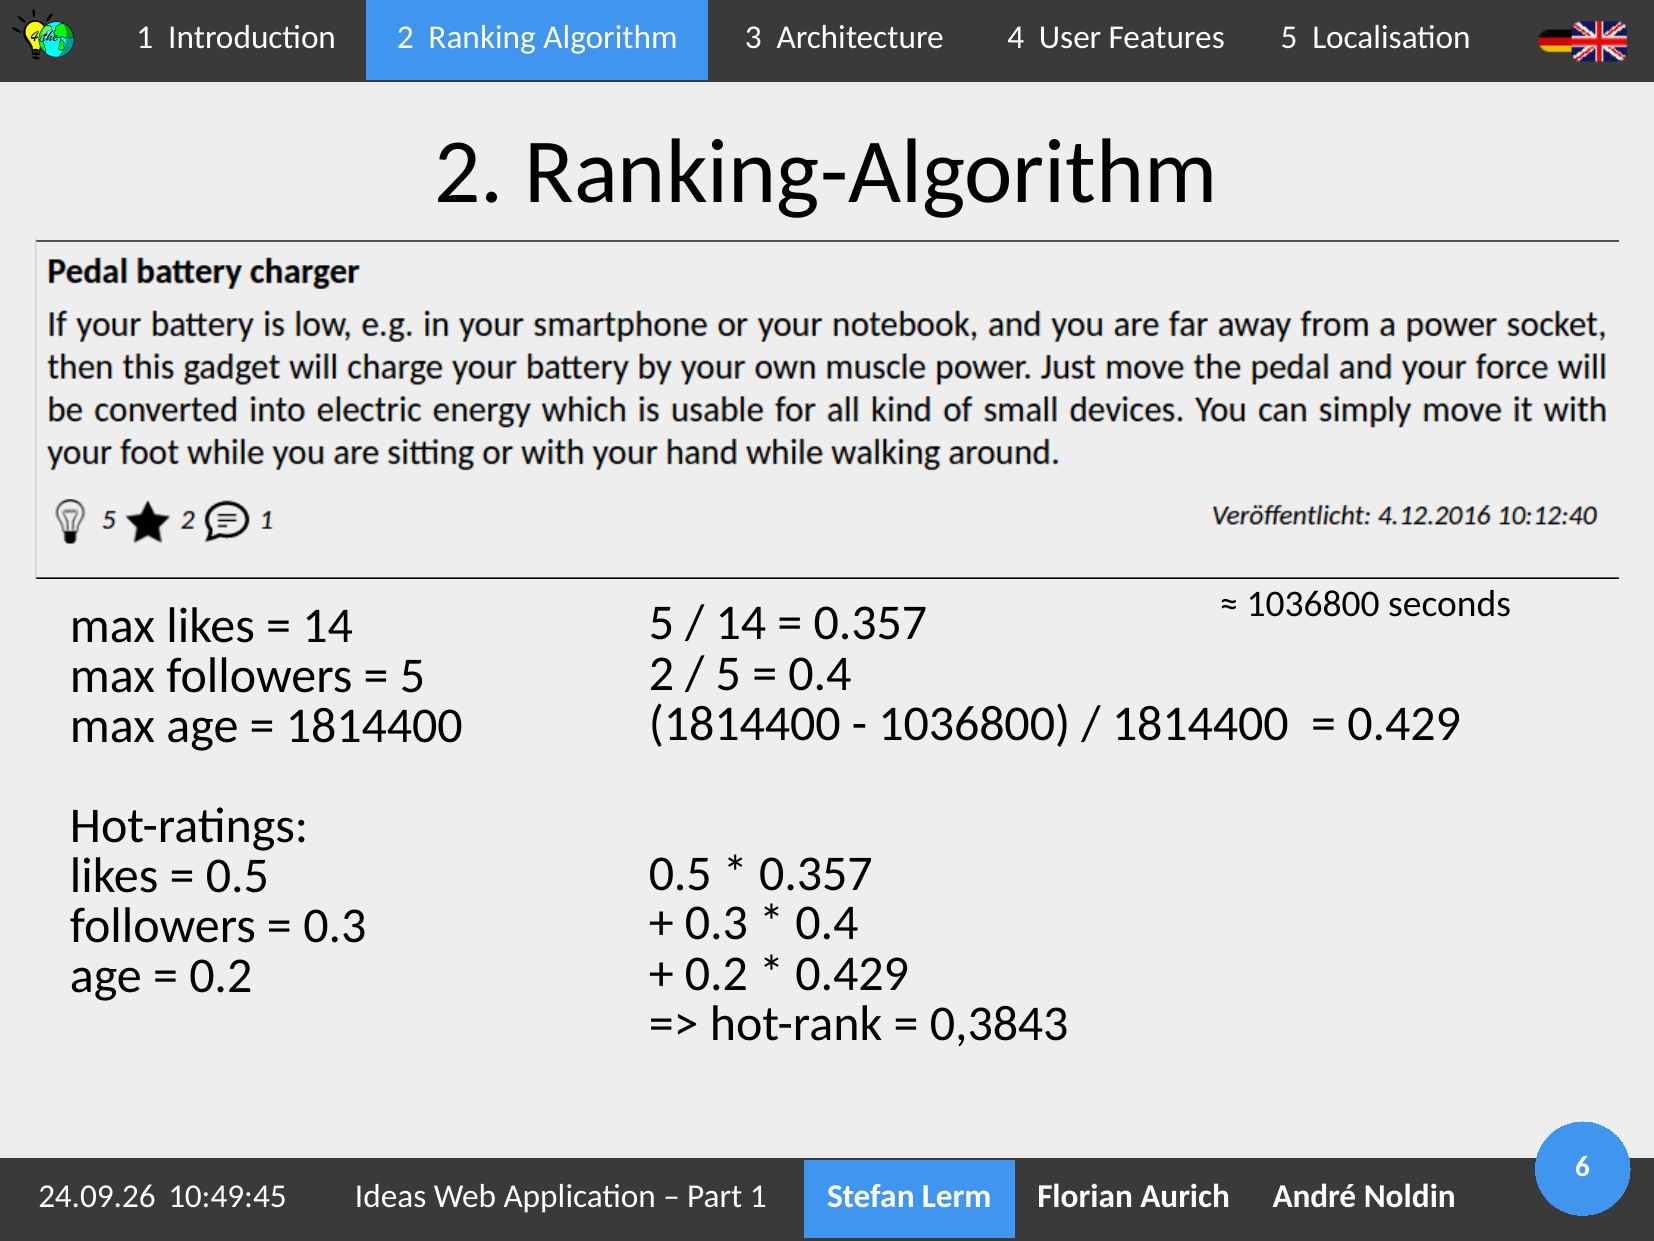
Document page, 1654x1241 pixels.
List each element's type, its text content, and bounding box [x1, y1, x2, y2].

text_box Florian Aurich [1015, 1160, 1251, 1238]
text_box ≈ 1036800 seconds [1204, 580, 1595, 638]
text_box 5 Localisation [1251, 0, 1501, 80]
picture [2, 0, 83, 80]
text_box 2 Ranking Algorithm [366, 0, 708, 80]
text_box André Noldin [1251, 1160, 1477, 1238]
text_box Ideas Web Application – Part 1 [318, 1160, 804, 1238]
text_box 1 Introduction [106, 0, 366, 80]
picture [1536, 18, 1629, 64]
text_box max likes = 14 max followers = 5 max age = 1814400 Hot-ratings: likes = 0.5 followers = 0.3 age = 0.2 [70, 579, 696, 1134]
picture [35, 239, 1619, 579]
text_box 3 Architecture [708, 0, 980, 80]
title 2. Ranking-Algorithm [82, 88, 1571, 239]
text_box Stefan Lerm [804, 1160, 1015, 1238]
text_box 5 / 14 = 0.357 2 / 5 = 0.4 (1814400 - 1036800) / 1814400 = 0.429 0.5 * 0.357 + 0.3 * 0.4 + 0.2 * 0.429 => hot-rank = 0,3843 [648, 602, 1571, 1123]
text_box 4 User Features [980, 0, 1251, 80]
